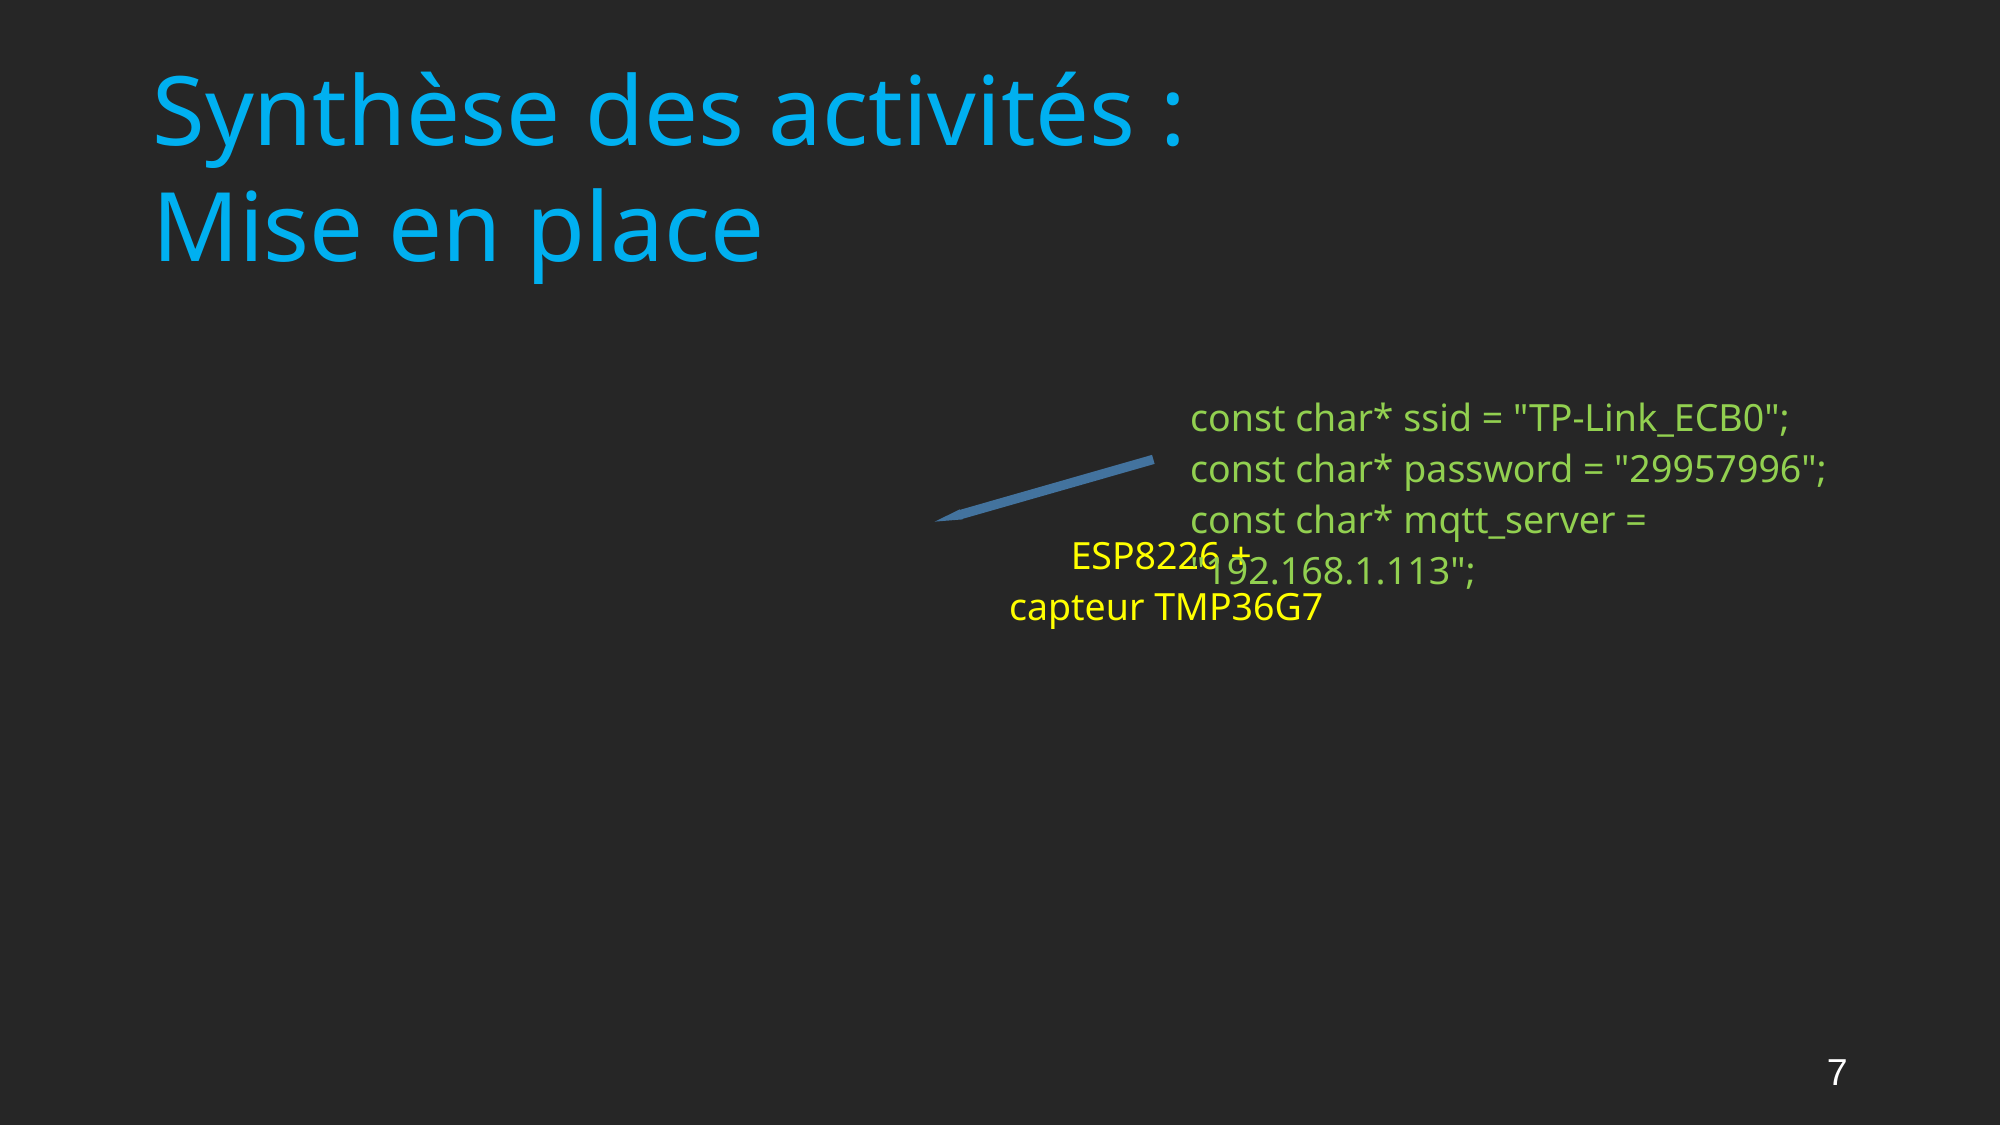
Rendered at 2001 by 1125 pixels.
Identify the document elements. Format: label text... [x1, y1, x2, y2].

text_box ESP8226 + capteur TMP36G7 [991, 521, 1342, 627]
title Synthèse des activités : Mise en place [137, 59, 1863, 278]
text_box [1412, 1042, 1863, 1103]
text_box const char* ssid = "TP-Link_ECB0"; const char* password = "29957996"; const char* mqtt_server = "192.168.1.113"; [1175, 384, 1948, 535]
